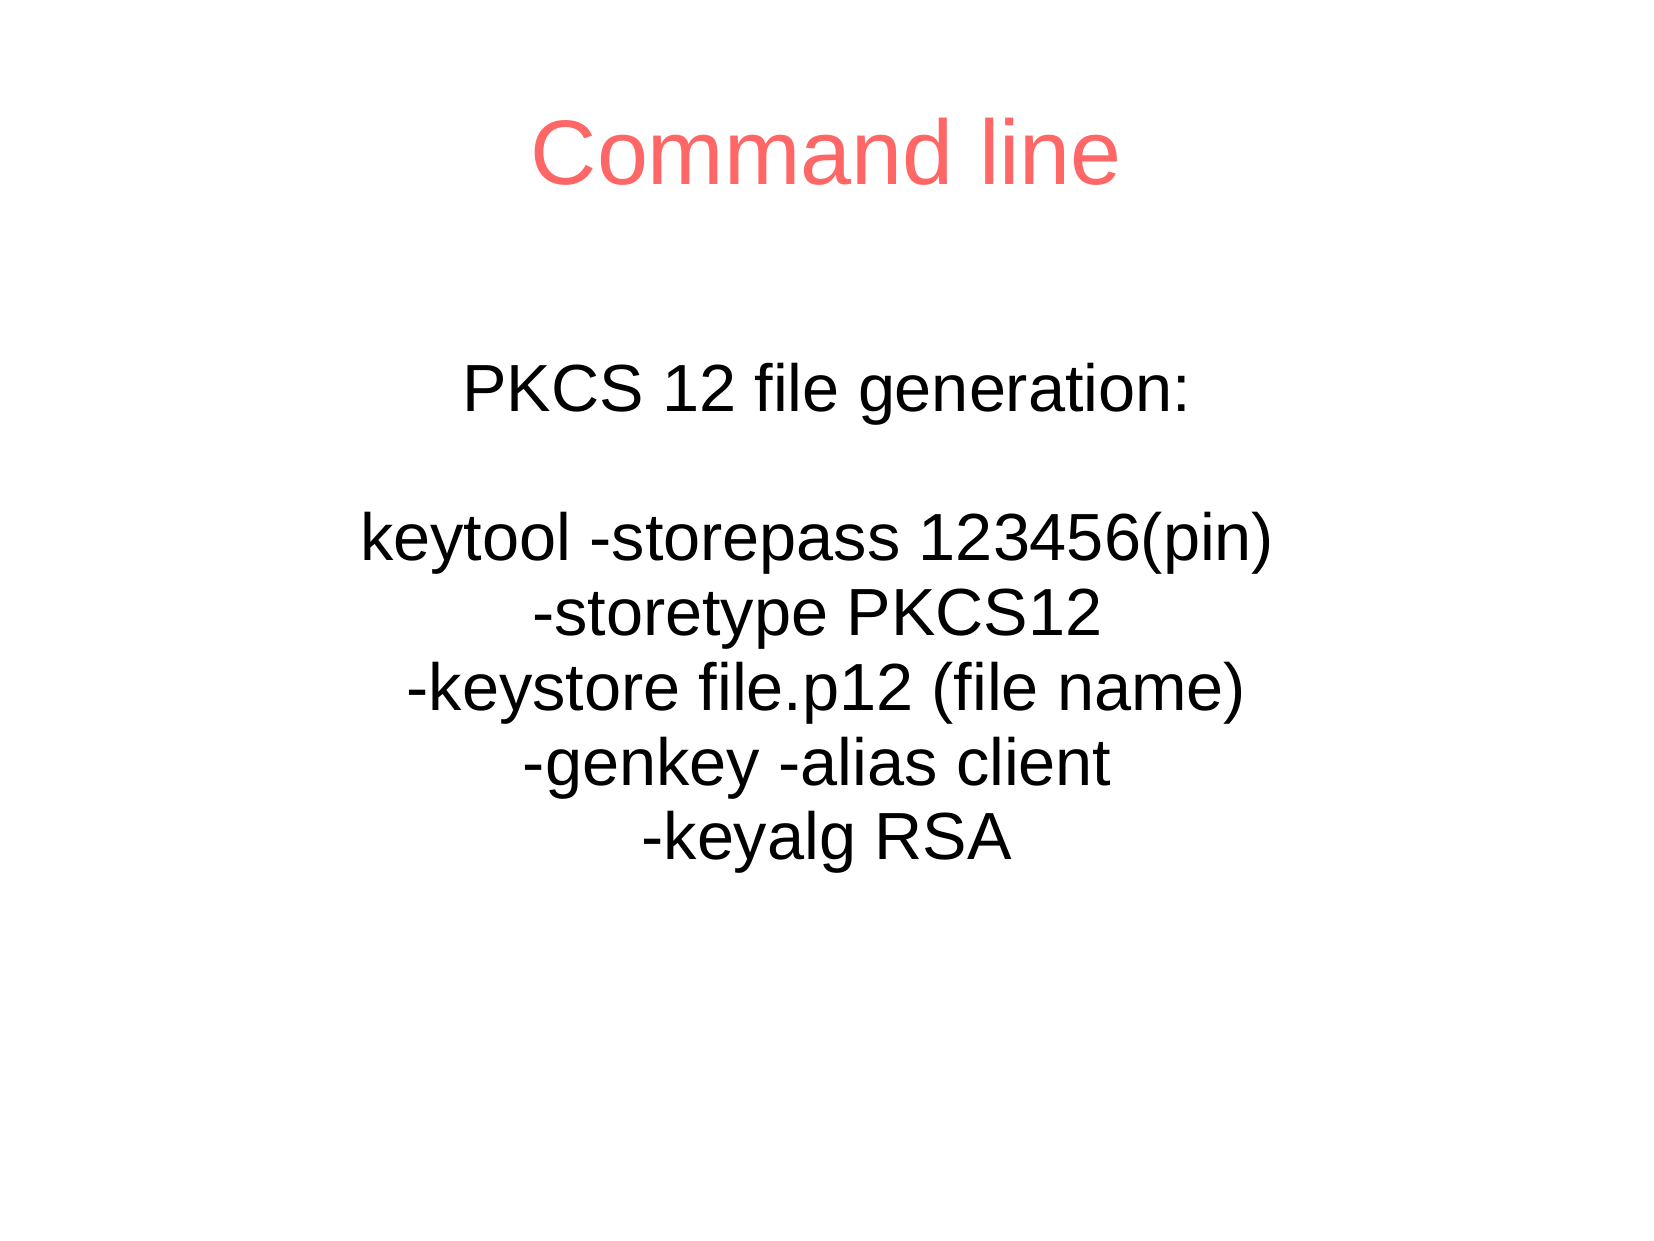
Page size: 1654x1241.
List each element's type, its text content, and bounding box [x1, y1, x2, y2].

text_box PKCS 12 file generation: keytool -storepass 123456(pin) -storetype PKCS12 -keystore file.p12 (file name) -genkey -alias client -keyalg RSA [82, 290, 1571, 1010]
title Command line [82, 49, 1571, 257]
